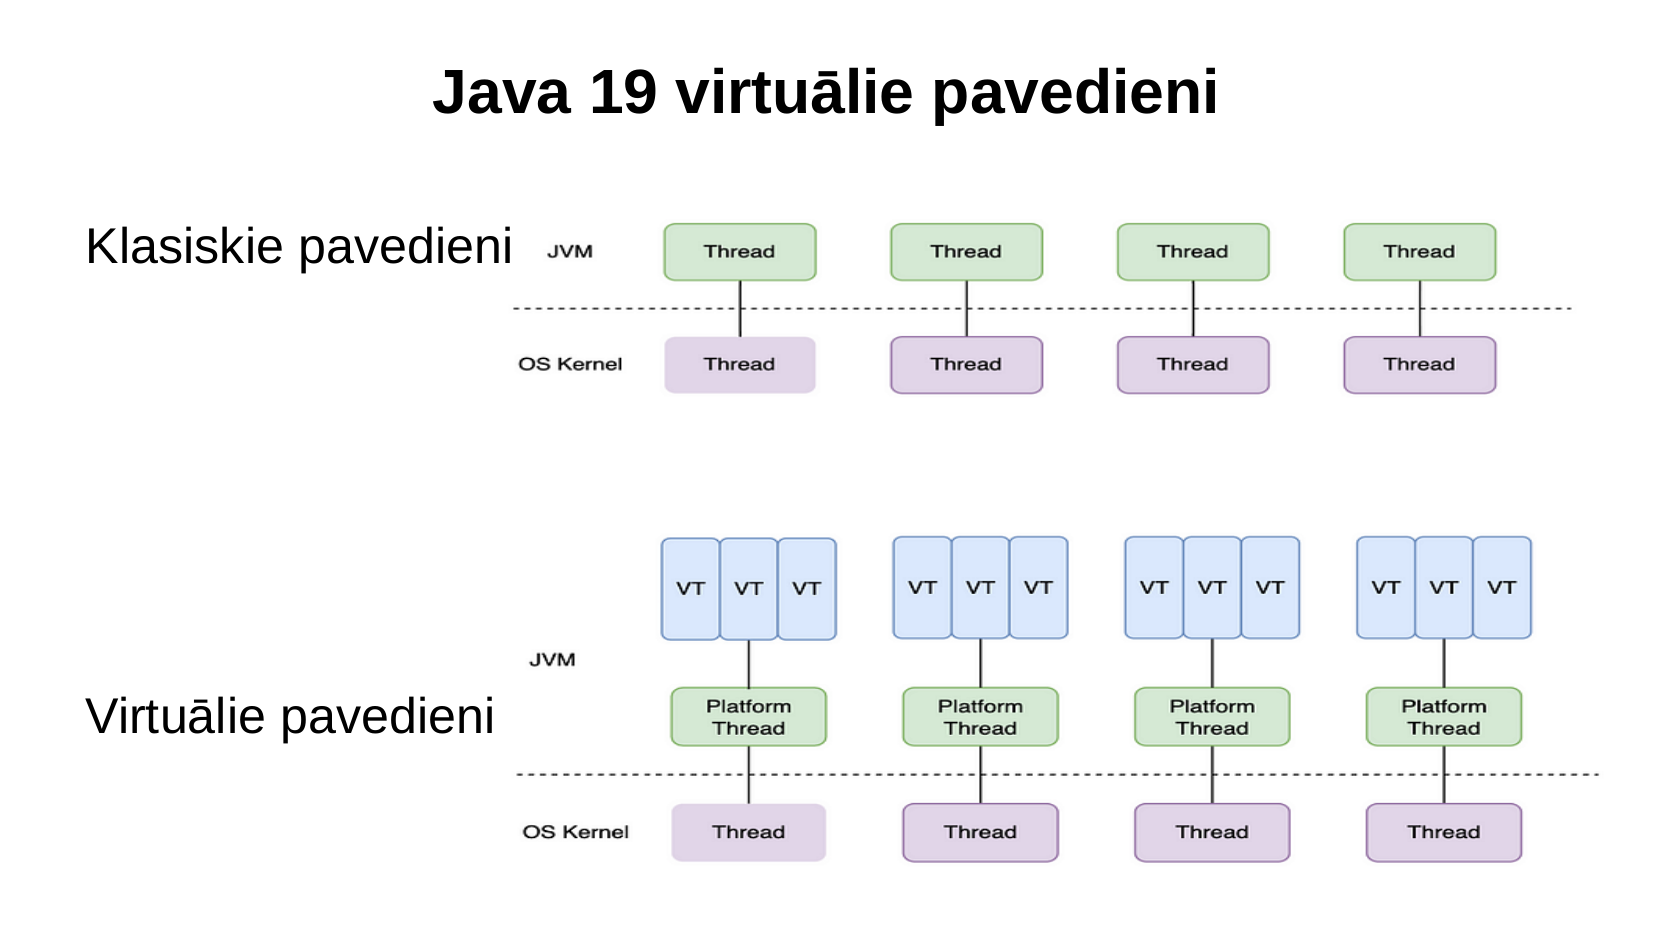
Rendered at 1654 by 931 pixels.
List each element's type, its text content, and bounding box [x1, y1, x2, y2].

title Java 19 virtuālie pavedieni [82, 37, 1571, 147]
picture [484, 520, 1610, 877]
picture [486, 208, 1595, 403]
list Klasiskie pavedieni Virtuālie pavedieni [85, 217, 615, 757]
